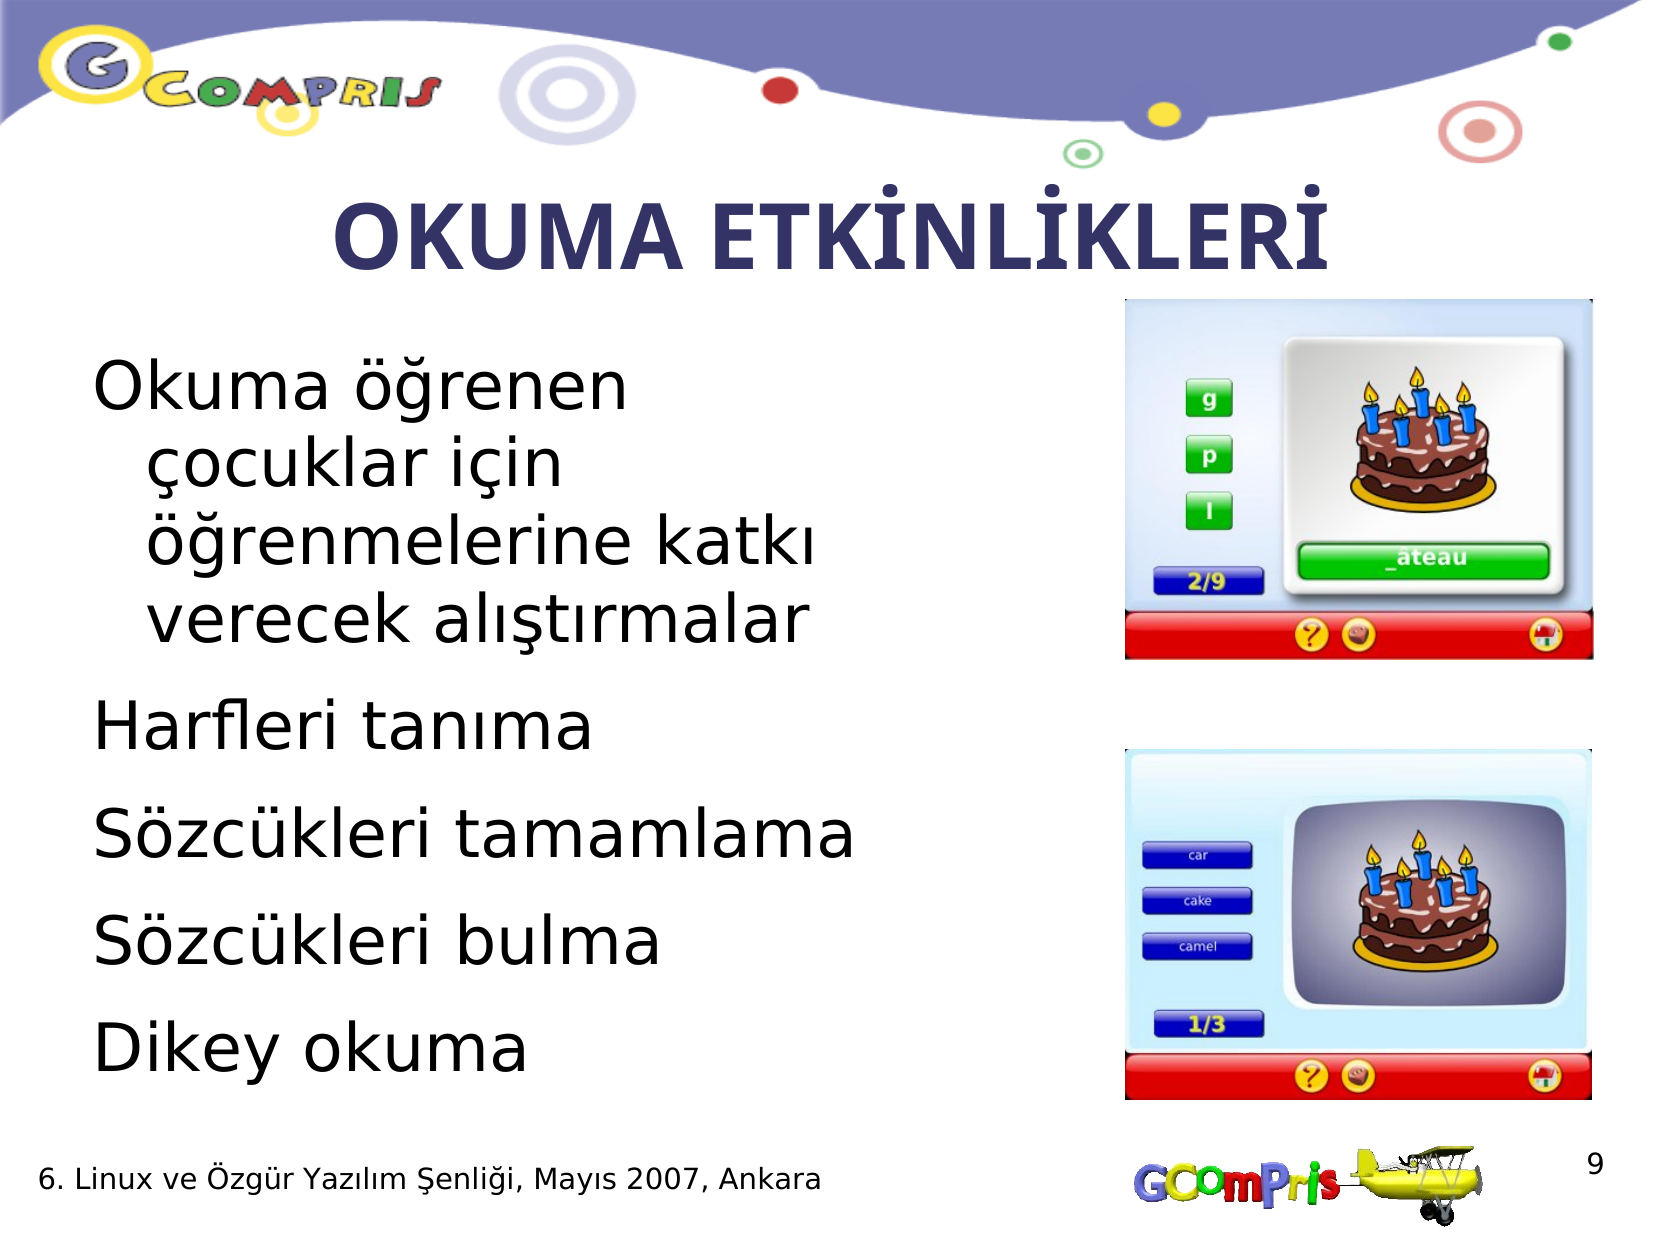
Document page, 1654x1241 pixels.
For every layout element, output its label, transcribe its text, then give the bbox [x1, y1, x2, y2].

picture [1125, 1124, 1494, 1238]
picture [1125, 299, 1594, 660]
picture [1125, 749, 1592, 1100]
picture [0, 0, 1654, 192]
title OKUMA ETKİNLİKLERİ [86, 130, 1576, 338]
list Okuma öğrenen çocuklar için öğrenmelerine katkı verecek alıştırmalar Harfleri tanıma Sözcükleri tamamlama Sözcükleri bulma Dikey okuma [75, 347, 930, 1088]
